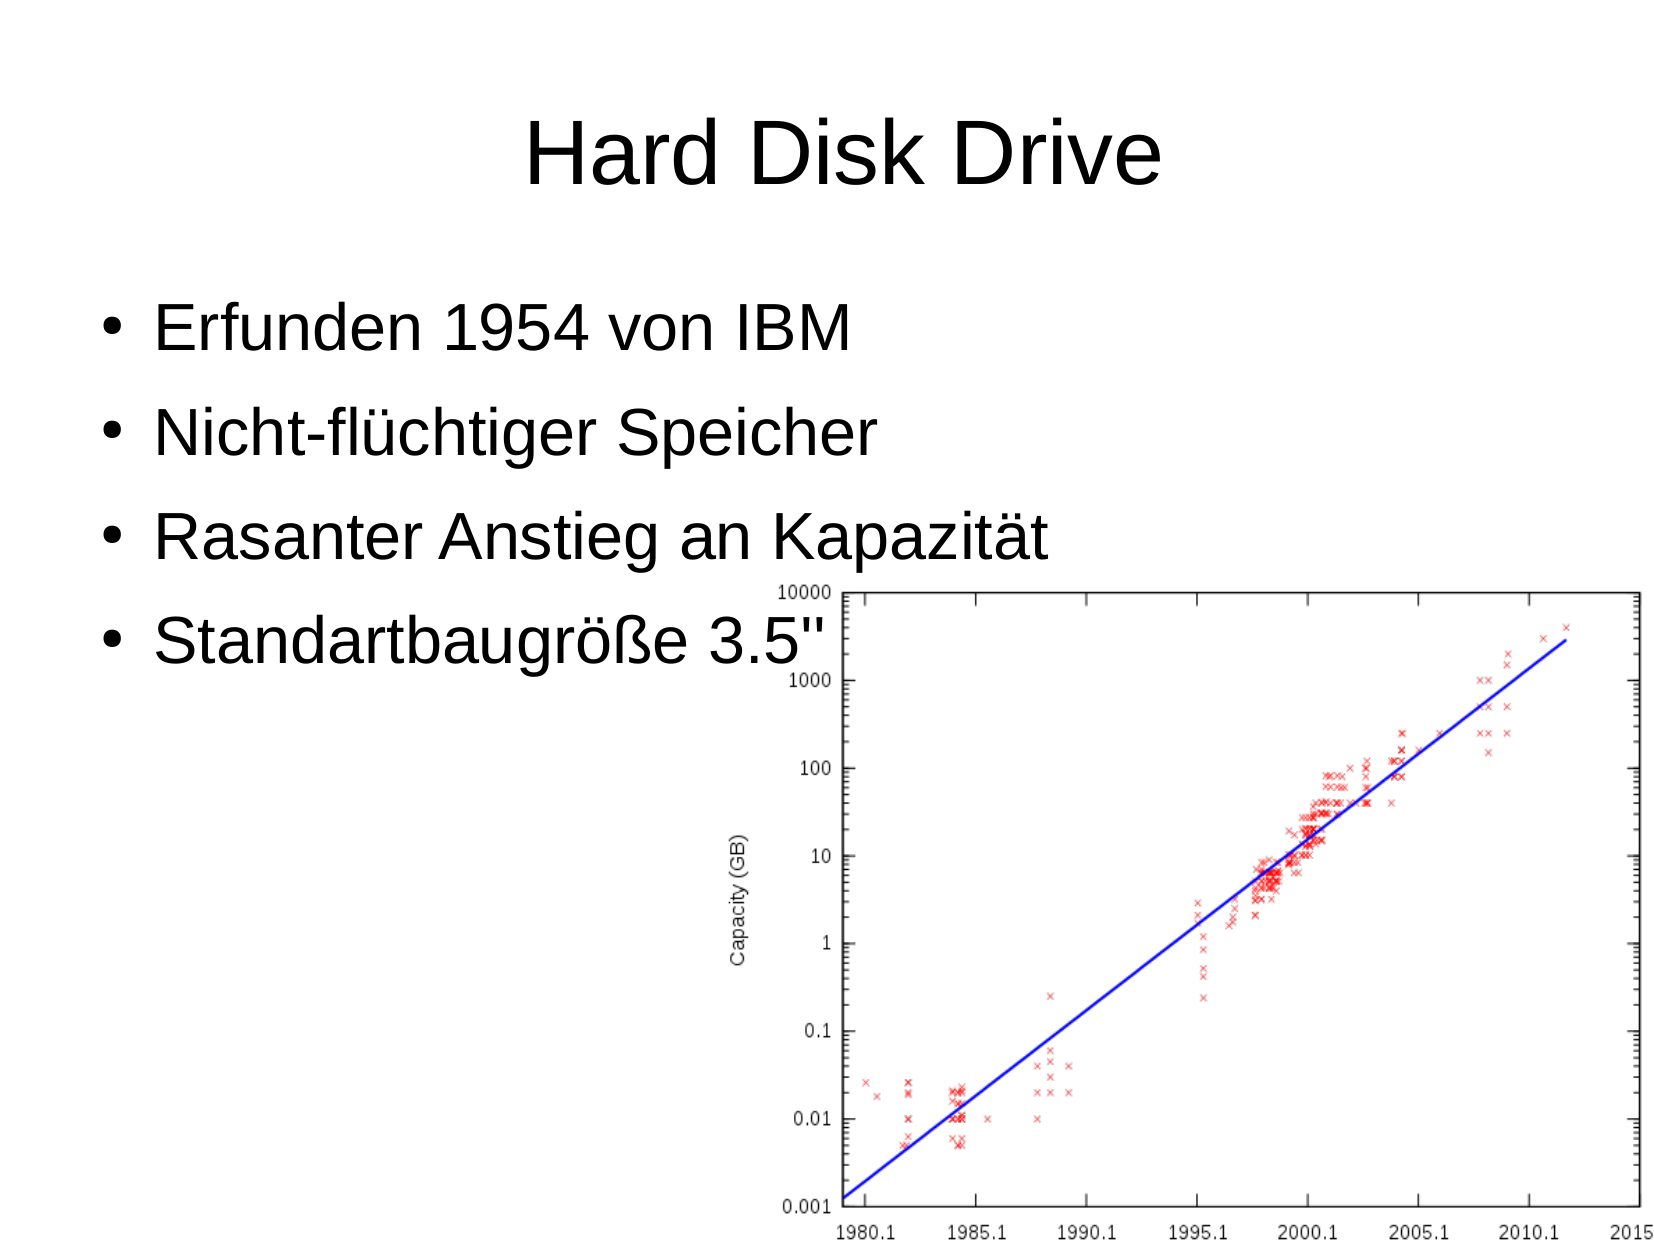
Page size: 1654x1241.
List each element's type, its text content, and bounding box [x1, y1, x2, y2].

list Erfunden 1954 von IBM Nicht-flüchtiger Speicher Rasanter Anstieg an Kapazität Standartbaugröße 3.5'' [82, 290, 1571, 1010]
picture [690, 569, 1654, 1241]
title Hard Disk Drive [82, 49, 1571, 257]
